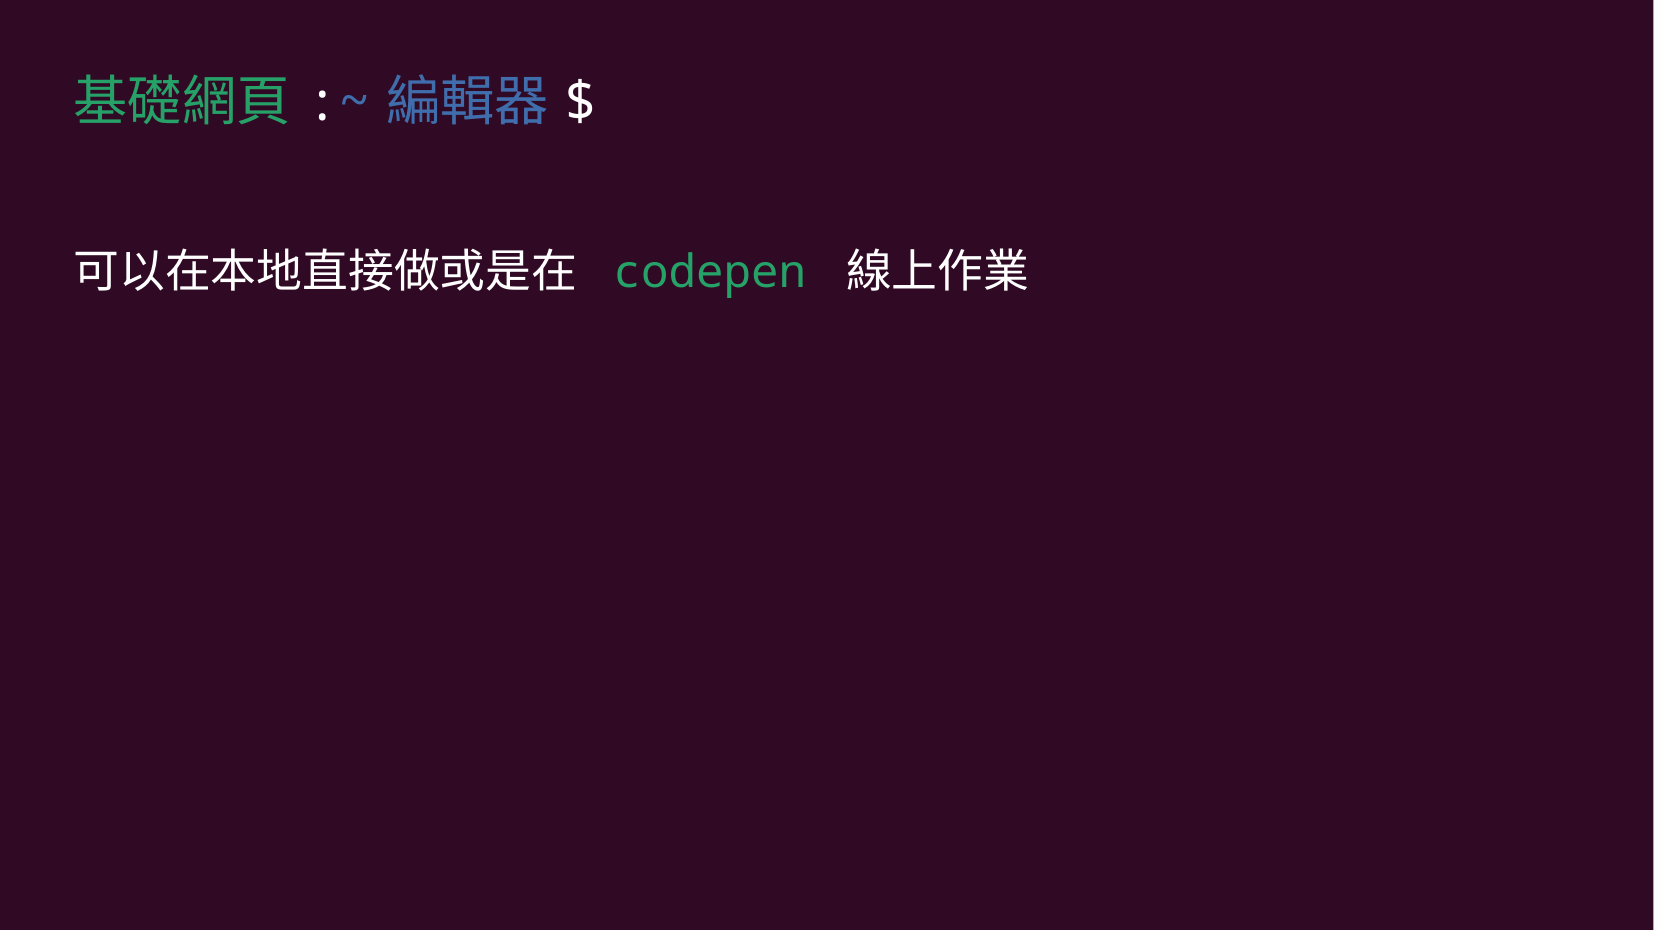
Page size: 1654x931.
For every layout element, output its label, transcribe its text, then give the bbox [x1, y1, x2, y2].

text_box 可以在本地直接做或是在 codepen 線上作業 [59, 193, 1613, 672]
text_box 基礎網頁:~編輯器$ [59, 55, 1201, 139]
